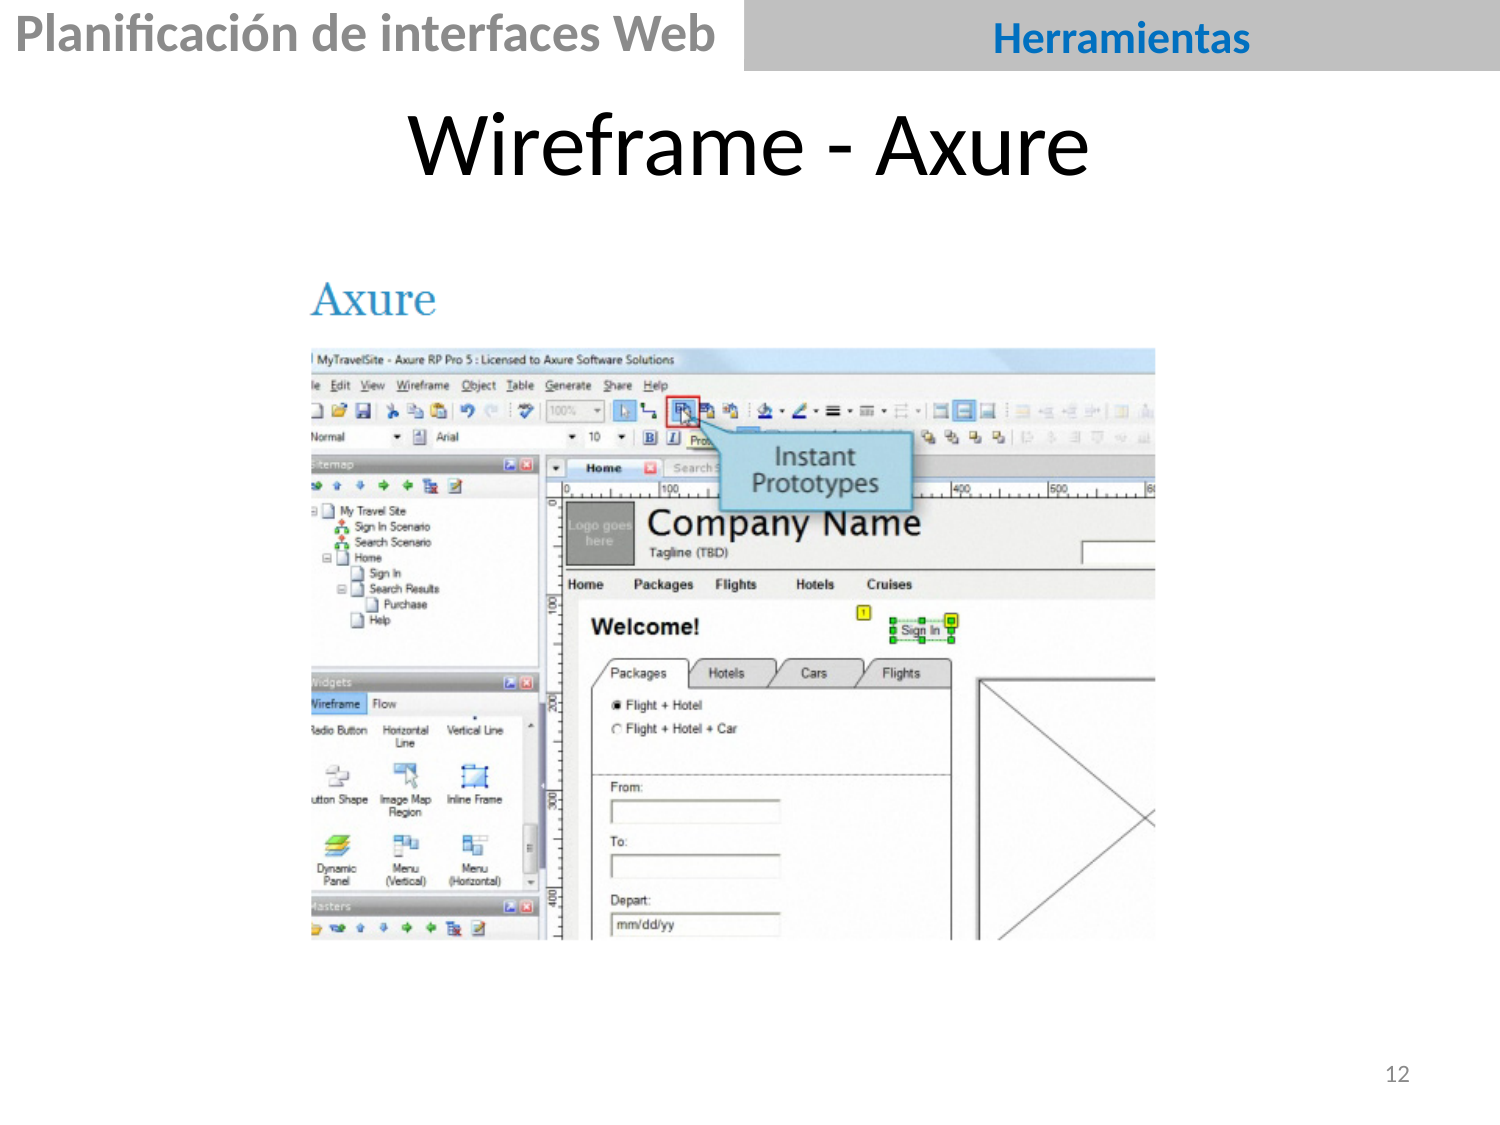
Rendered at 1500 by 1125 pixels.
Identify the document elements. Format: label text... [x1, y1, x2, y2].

picture [285, 259, 1193, 956]
title Herramientas [744, 0, 1500, 71]
title Planificación de interfaces Web [0, 0, 745, 60]
slide_number <número> [1074, 1042, 1425, 1103]
title Wireframe - Axure [75, 60, 1425, 233]
